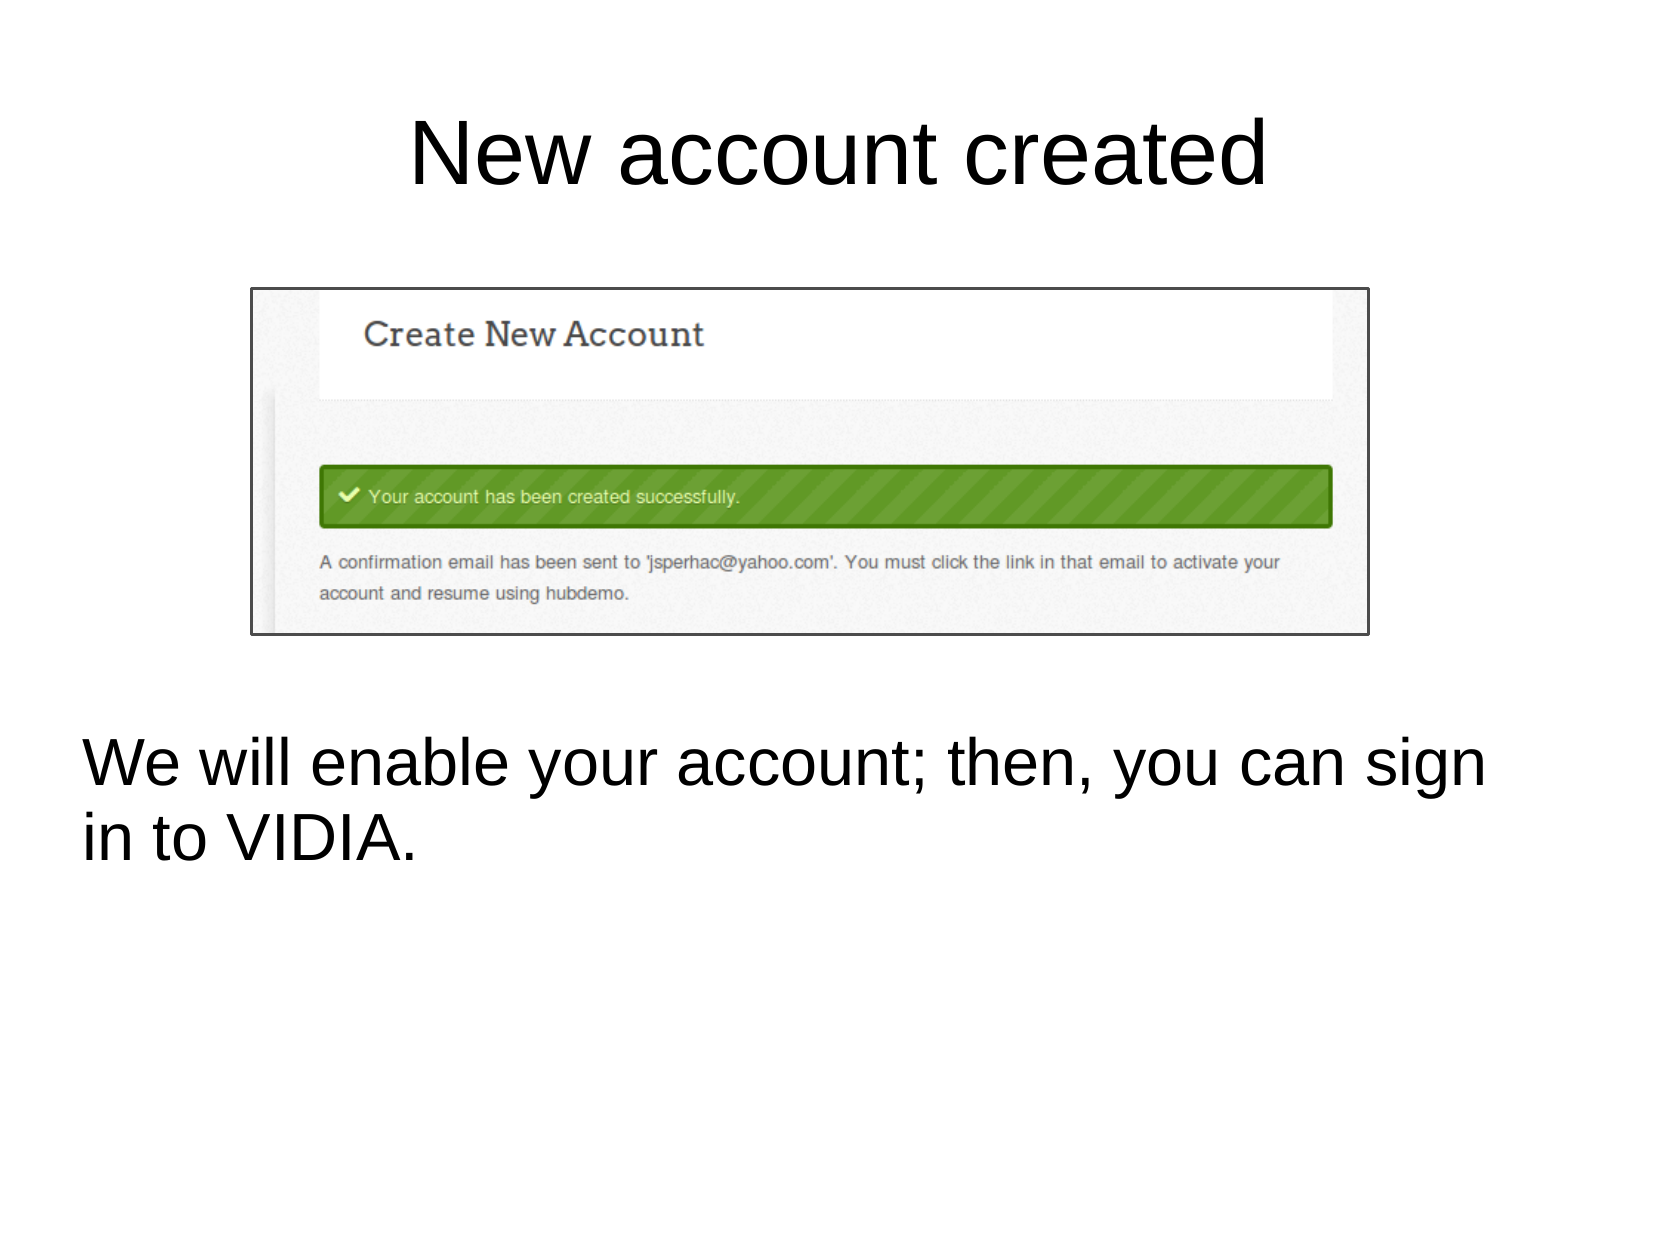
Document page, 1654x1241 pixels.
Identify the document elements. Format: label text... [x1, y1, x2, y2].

list We will enable your account; then, you can sign in to VIDIA. [82, 724, 1538, 1068]
title New account created [82, 49, 1571, 257]
picture [253, 290, 1367, 634]
